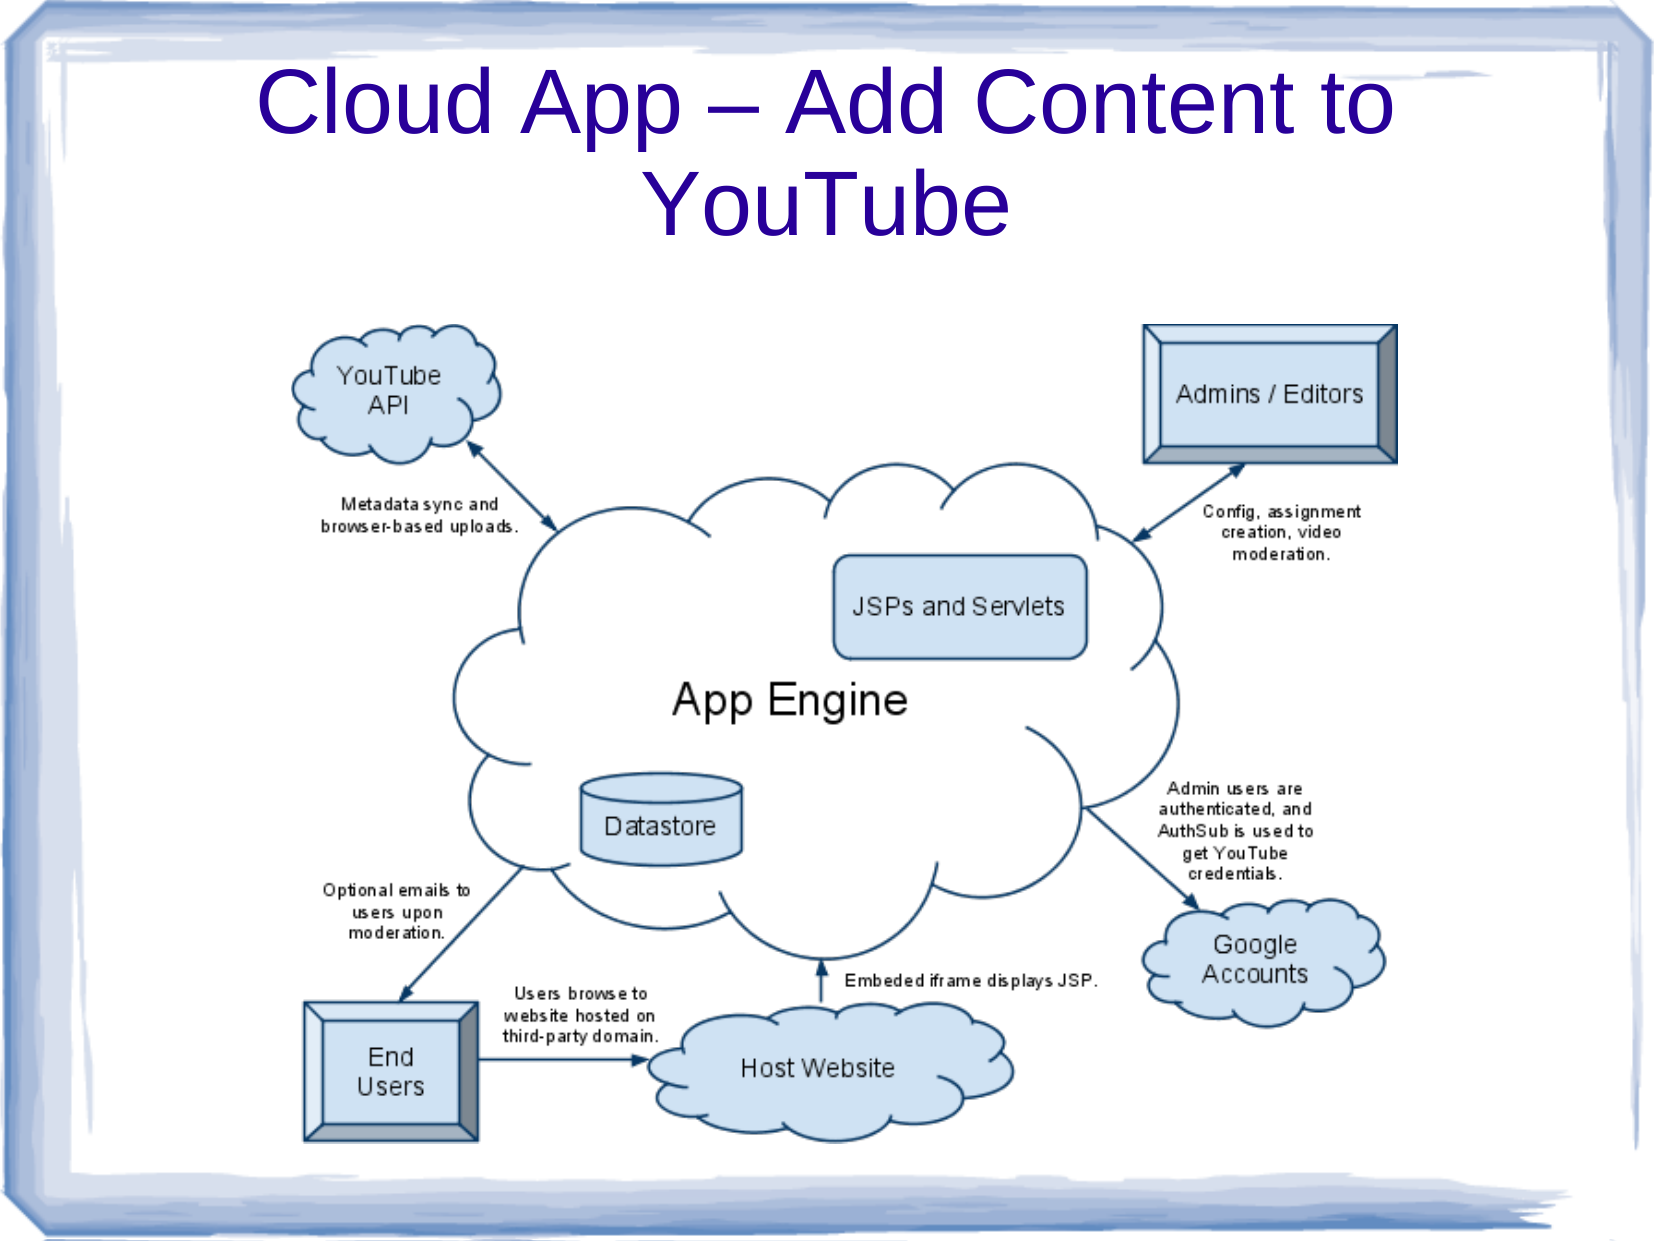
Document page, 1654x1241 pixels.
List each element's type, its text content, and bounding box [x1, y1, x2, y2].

picture [0, 0, 1654, 1241]
title Cloud App – Add Content to YouTube [82, 49, 1571, 257]
